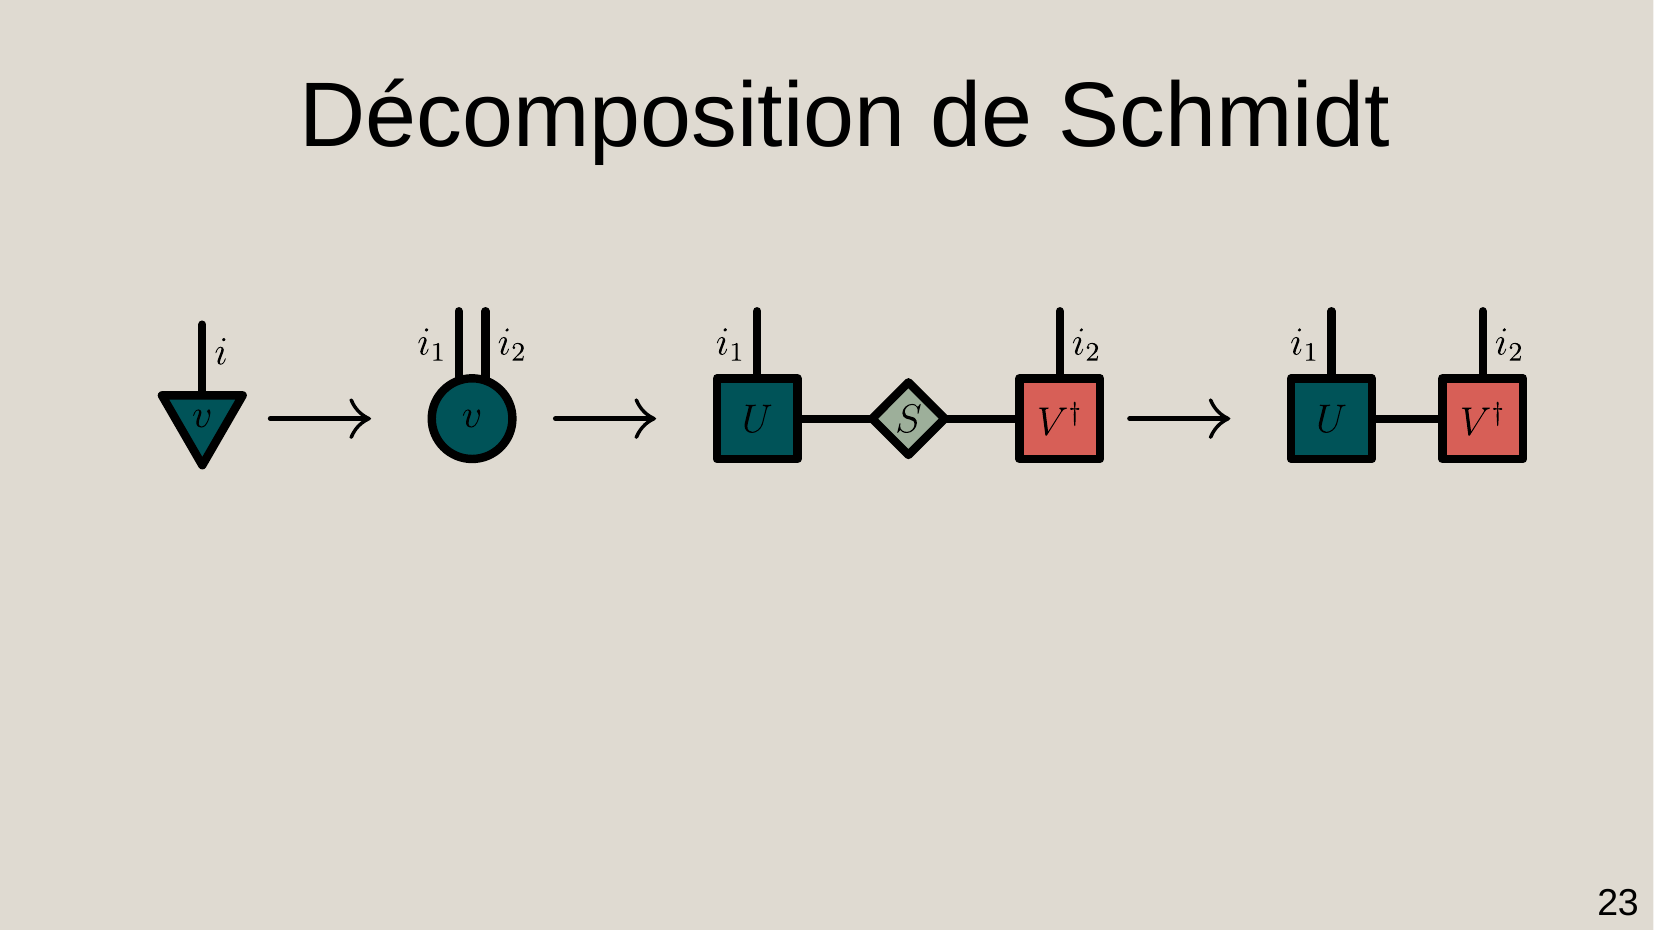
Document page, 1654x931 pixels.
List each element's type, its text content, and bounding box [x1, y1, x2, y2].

picture [109, 258, 1578, 518]
title Décomposition de Schmidt [82, 12, 1608, 218]
text_box <number> [1509, 873, 1654, 931]
